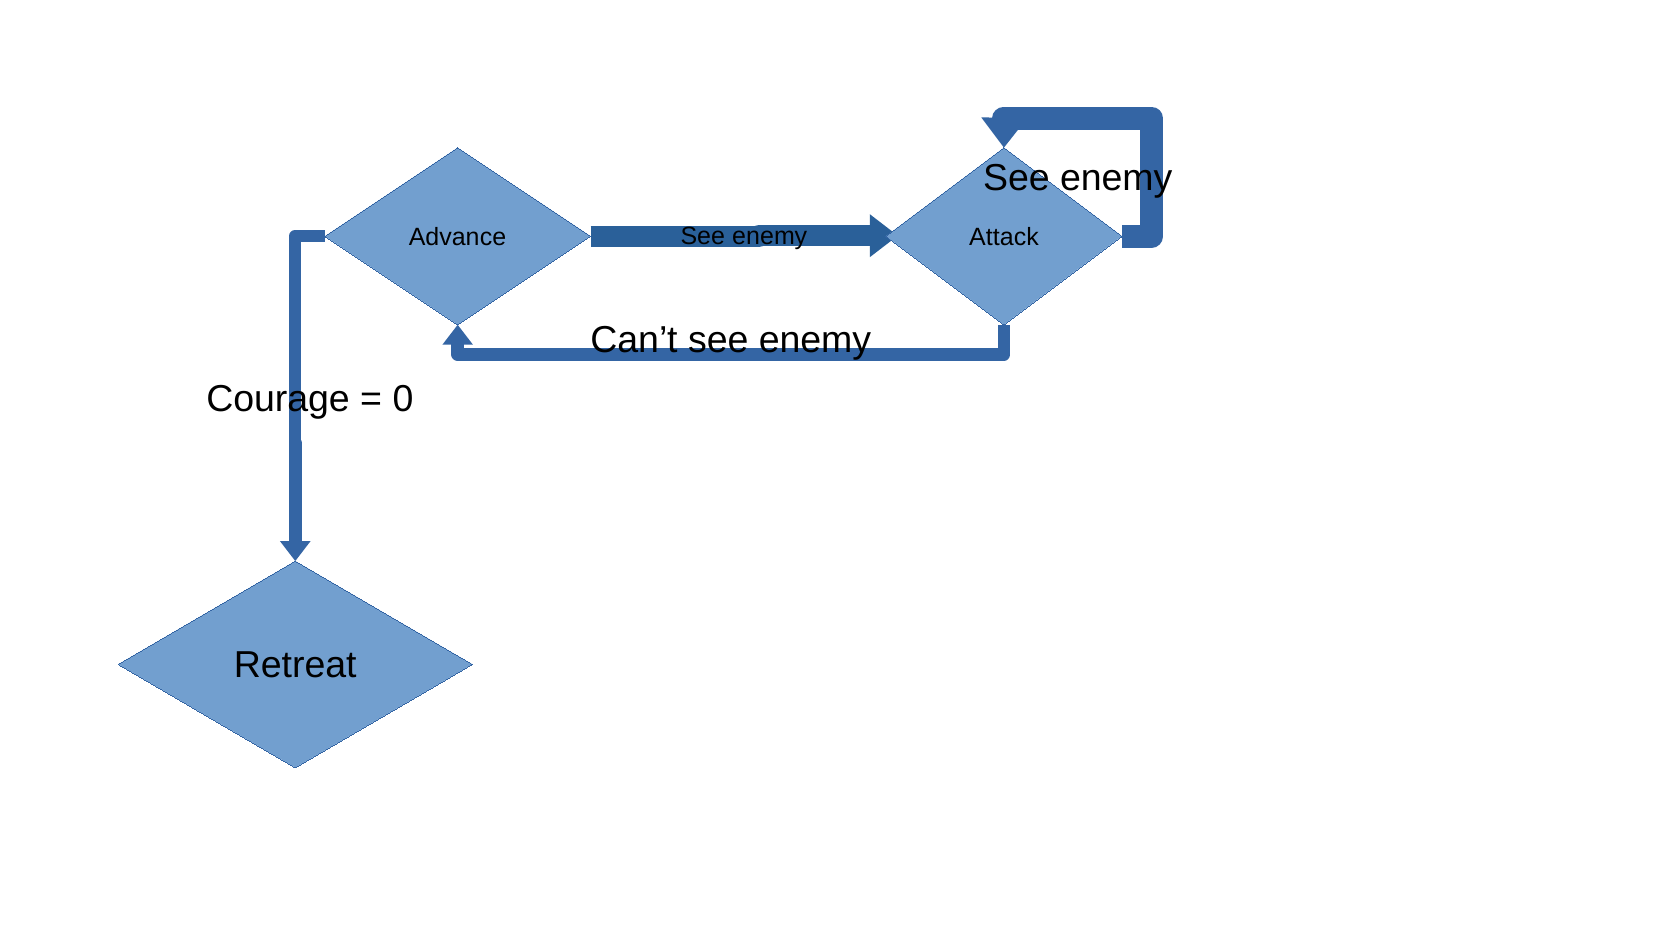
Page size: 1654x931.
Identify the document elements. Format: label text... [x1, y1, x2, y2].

text_box Advance [325, 147, 591, 325]
text_box Retreat [118, 561, 473, 768]
text_box Attack [885, 148, 1122, 325]
